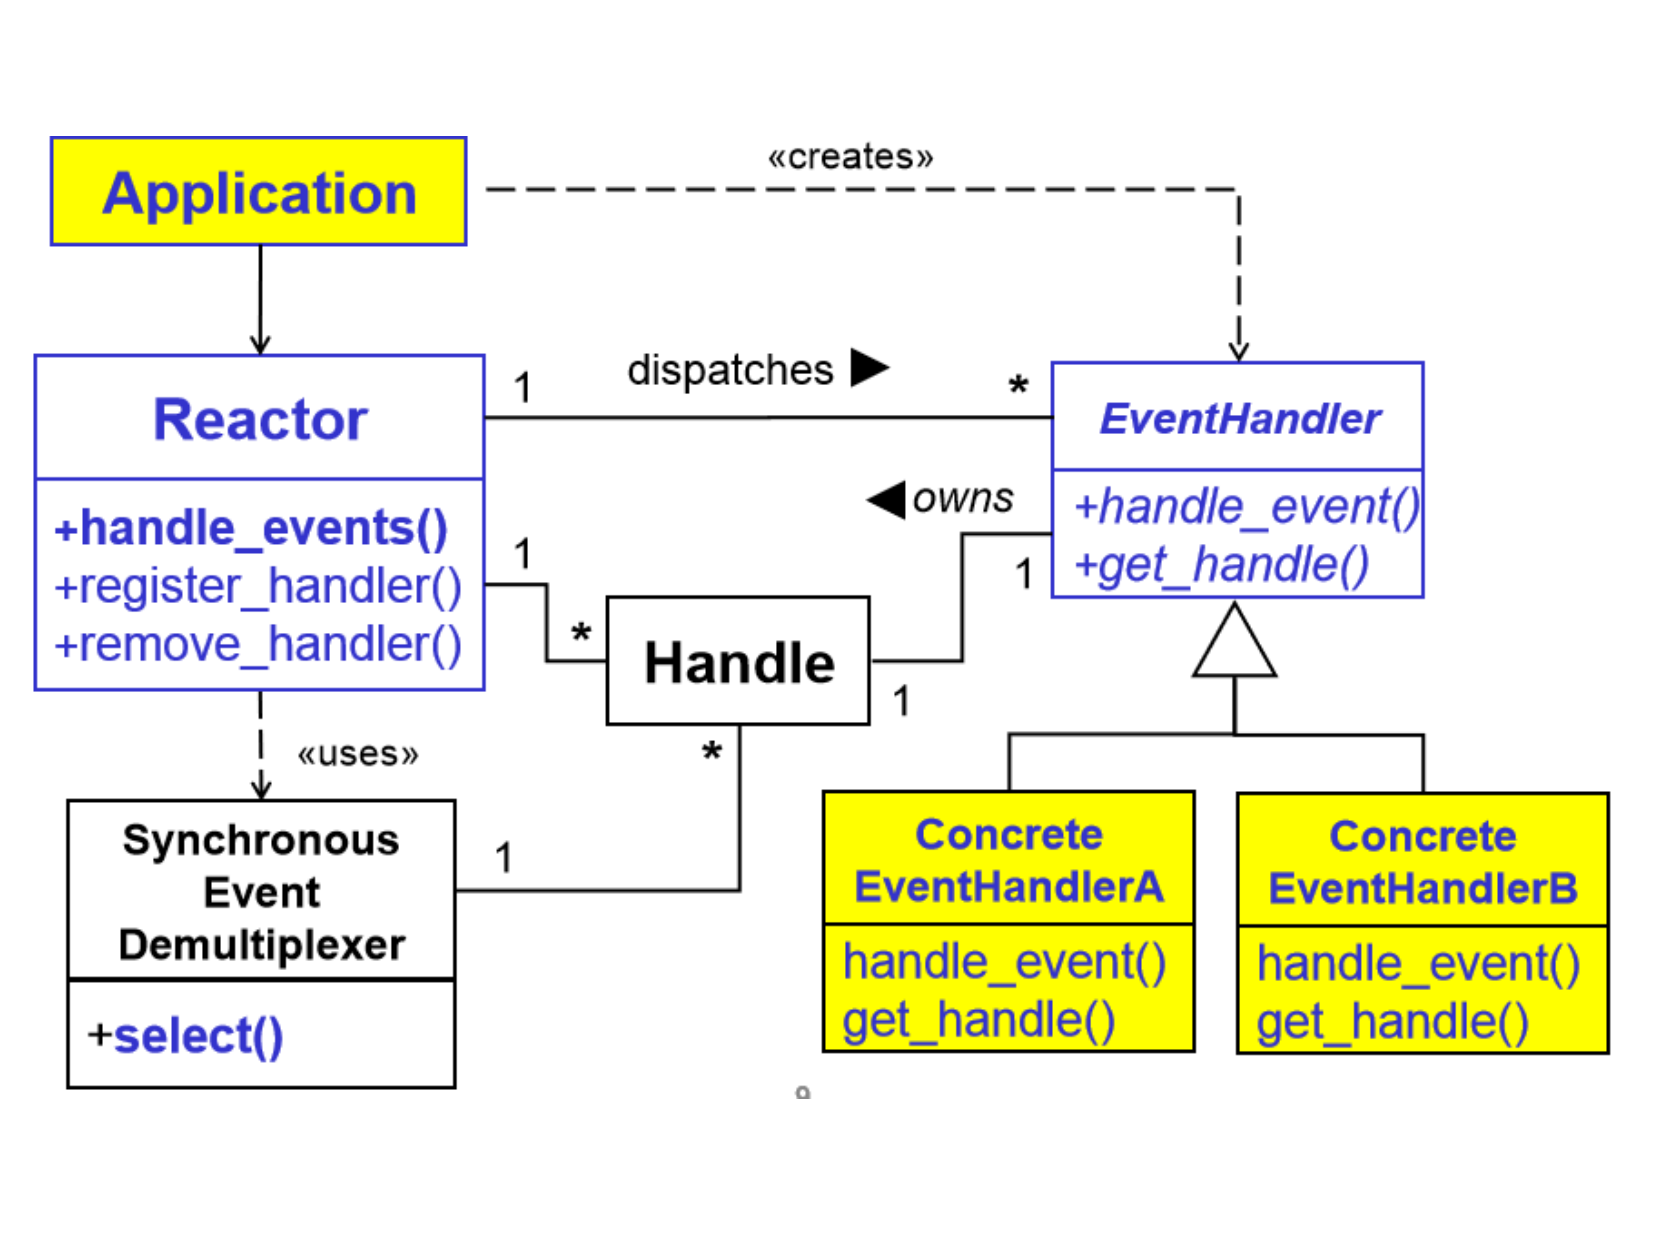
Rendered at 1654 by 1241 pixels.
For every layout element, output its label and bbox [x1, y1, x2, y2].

picture [23, 136, 1616, 1099]
